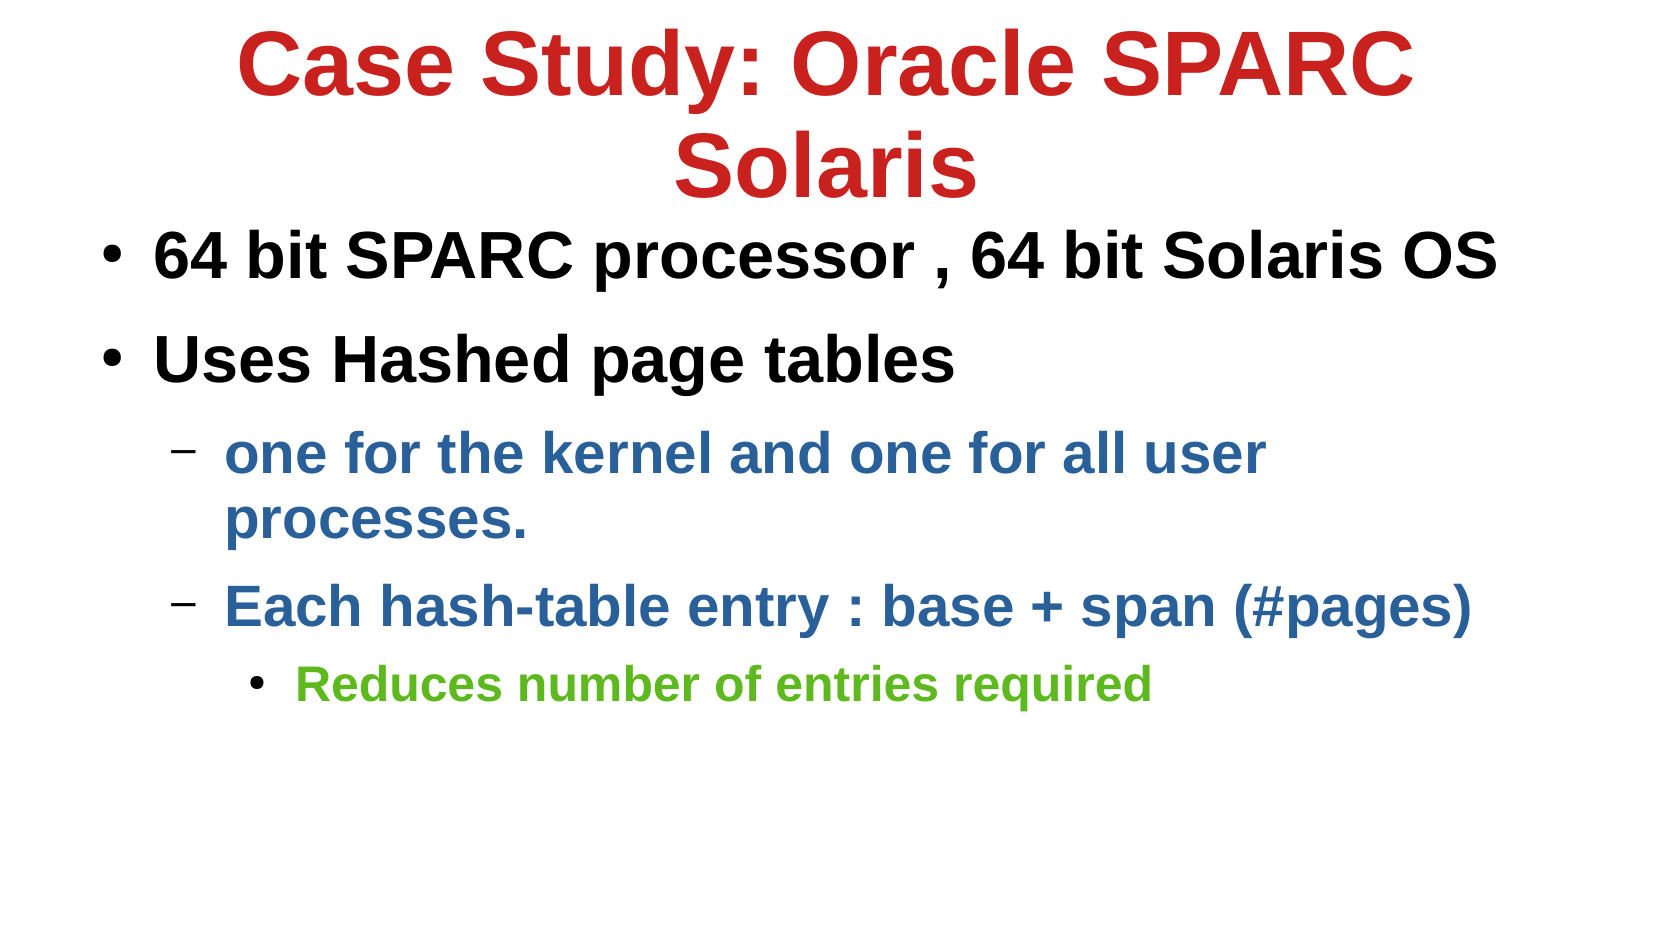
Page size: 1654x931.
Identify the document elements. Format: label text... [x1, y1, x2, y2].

list 64 bit SPARC processor , 64 bit Solaris OS Uses Hashed page tables one for the kernel and one for all user processes. Each hash-table entry : base + span (#pages) Reduces number of entries required [82, 217, 1571, 758]
title Case Study: Oracle SPARC Solaris [82, 12, 1571, 217]
